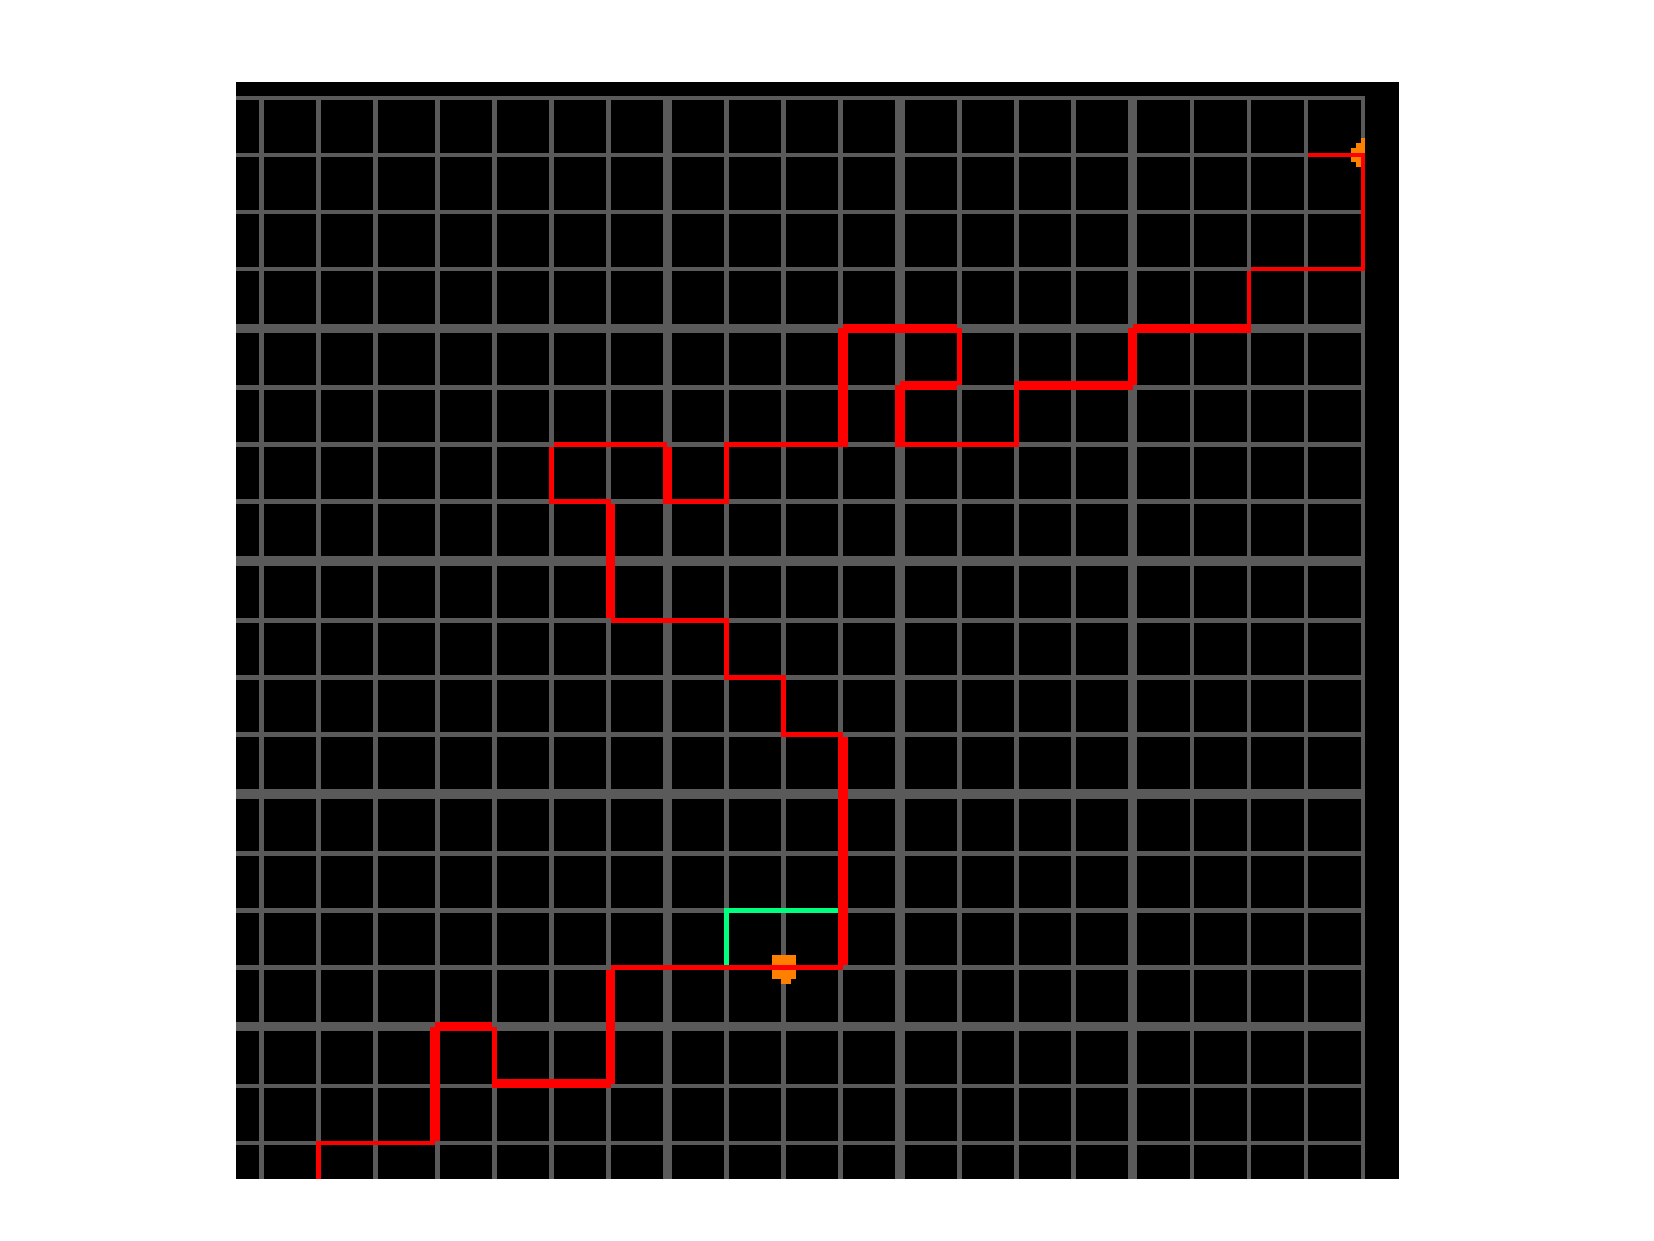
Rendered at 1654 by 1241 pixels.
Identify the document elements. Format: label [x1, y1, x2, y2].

picture [236, 82, 1399, 1179]
